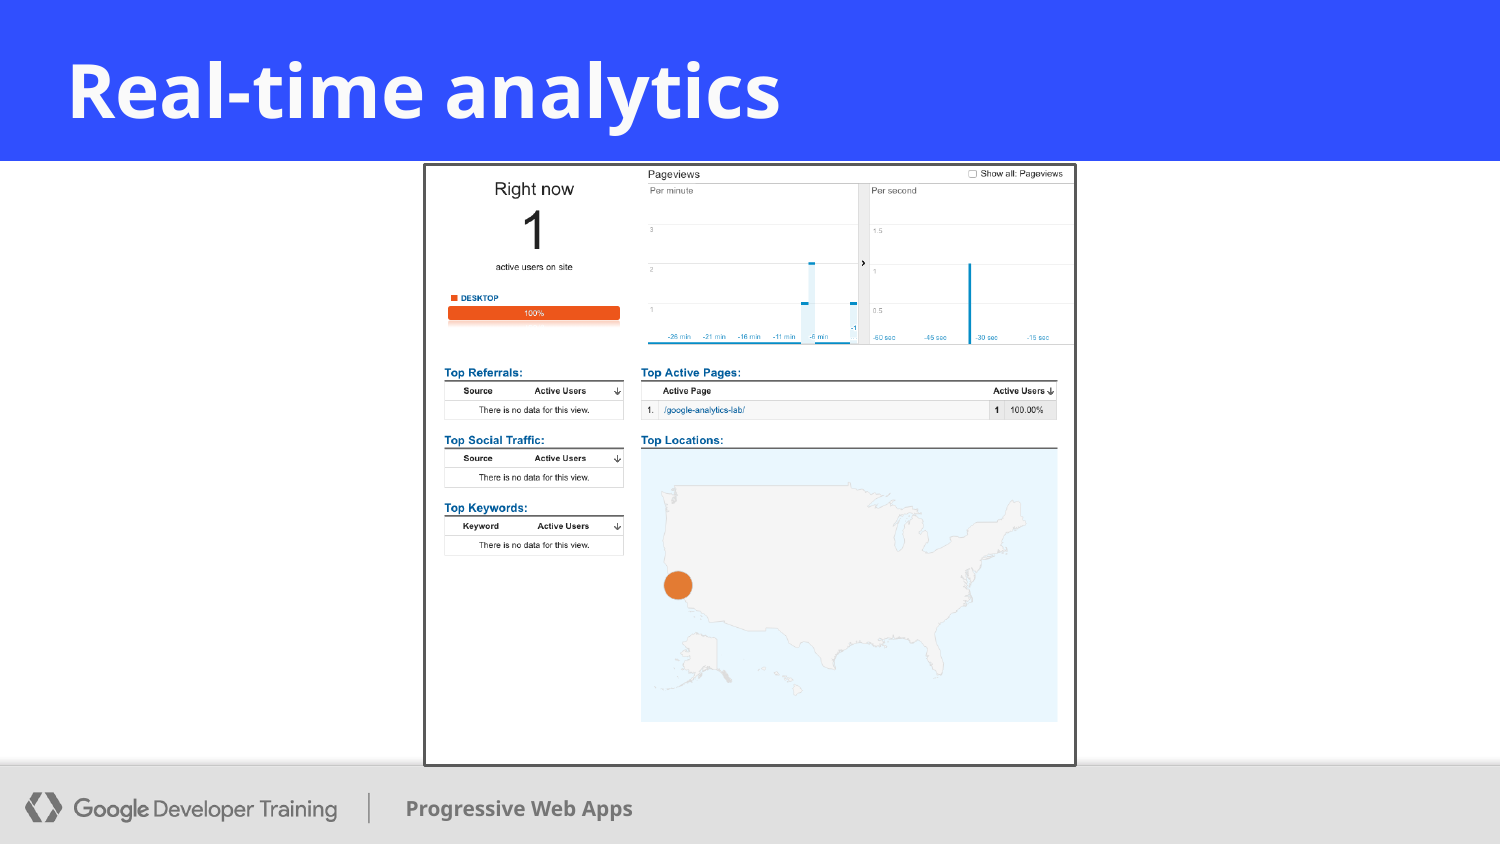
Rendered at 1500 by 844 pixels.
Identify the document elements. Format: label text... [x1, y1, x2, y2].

title Real-time analytics [51, 28, 1449, 122]
picture [0, 161, 1500, 844]
